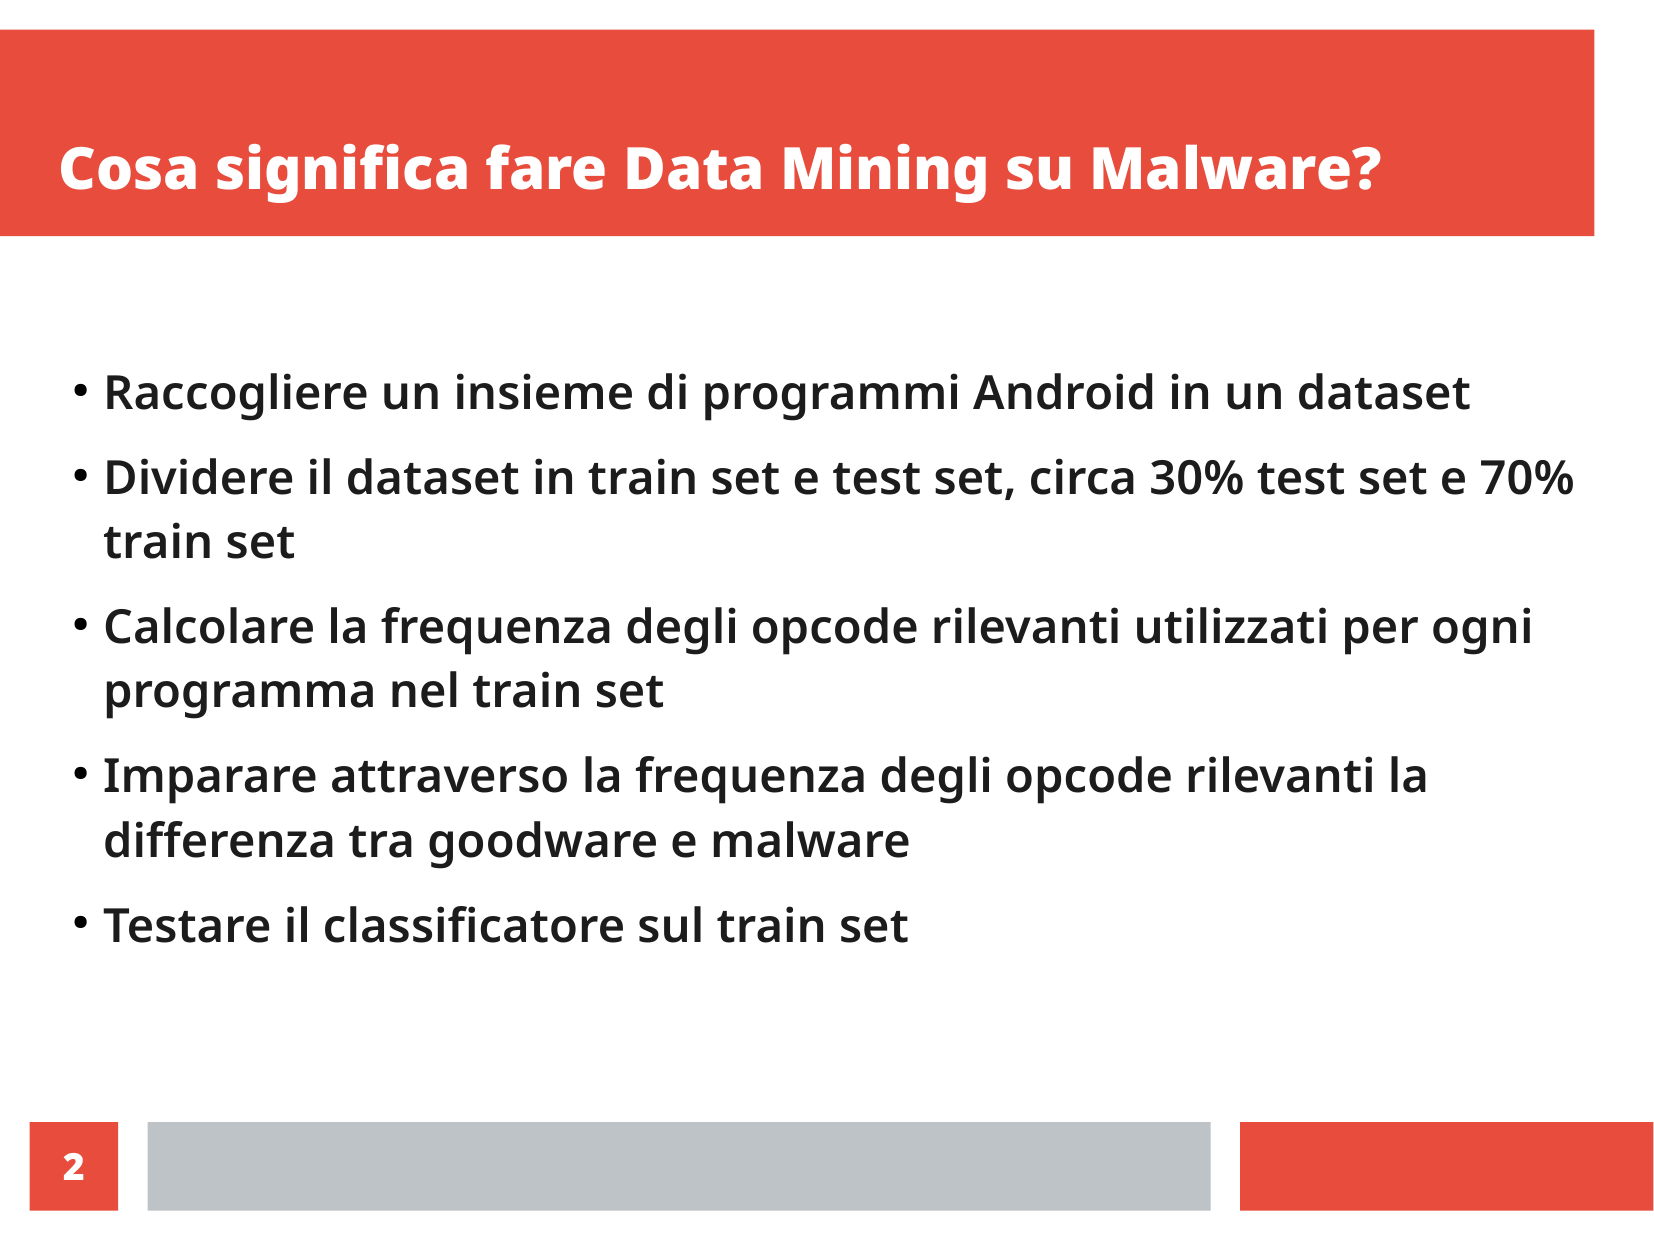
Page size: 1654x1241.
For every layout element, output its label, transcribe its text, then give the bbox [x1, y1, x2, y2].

list Raccogliere un insieme di programmi Android in un dataset Dividere il dataset in train set e test set, circa 30% test set e 70% train set Calcolare la frequenza degli opcode rilevanti utilizzati per ogni programma nel train set Imparare attraverso la frequenza degli opcode rilevanti la differenza tra goodware e malware Testare il classificatore sul train set [72, 274, 1579, 1042]
title Cosa significa fare Data Mining su Malware? [59, 59, 1595, 207]
